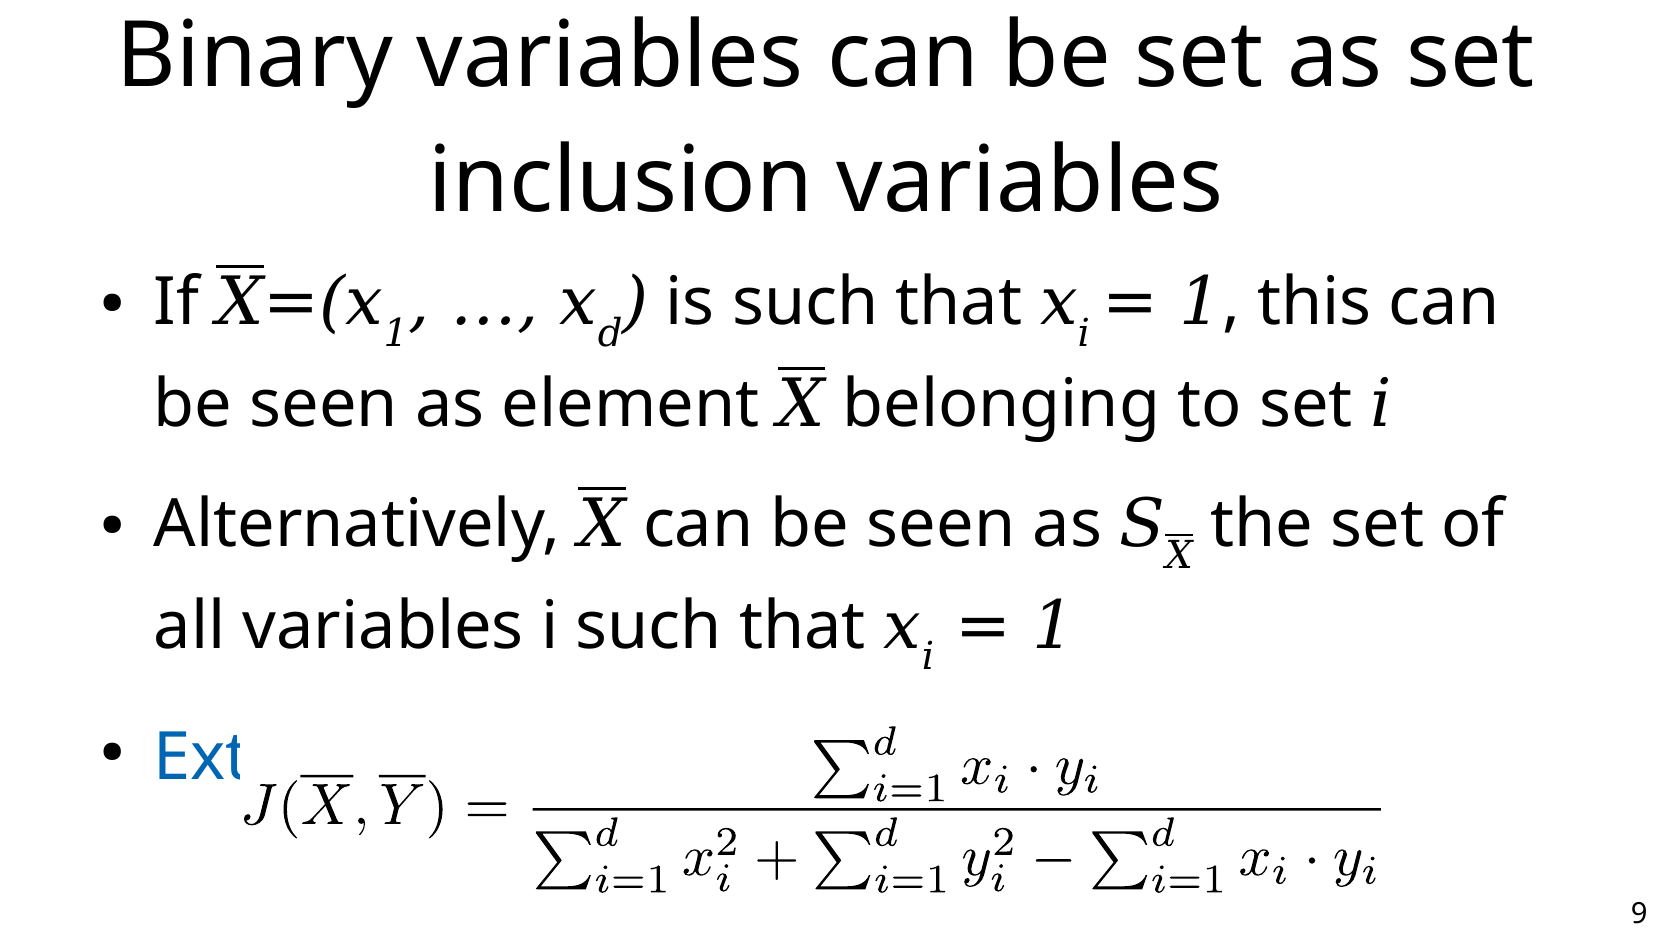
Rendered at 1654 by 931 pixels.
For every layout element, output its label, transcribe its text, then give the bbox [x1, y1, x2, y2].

list If X=(x1, …, xd) is such that xi = 1, this can be seen as element X belonging to set i Alternatively, X can be seen as SX the set of all variables i such that xi = 1 Extended Jaccard coefficient (Tanimoto) [82, 253, 1571, 886]
text_box [240, 726, 1381, 893]
title Binary variables can be set as set inclusion variables [82, 1, 1571, 226]
